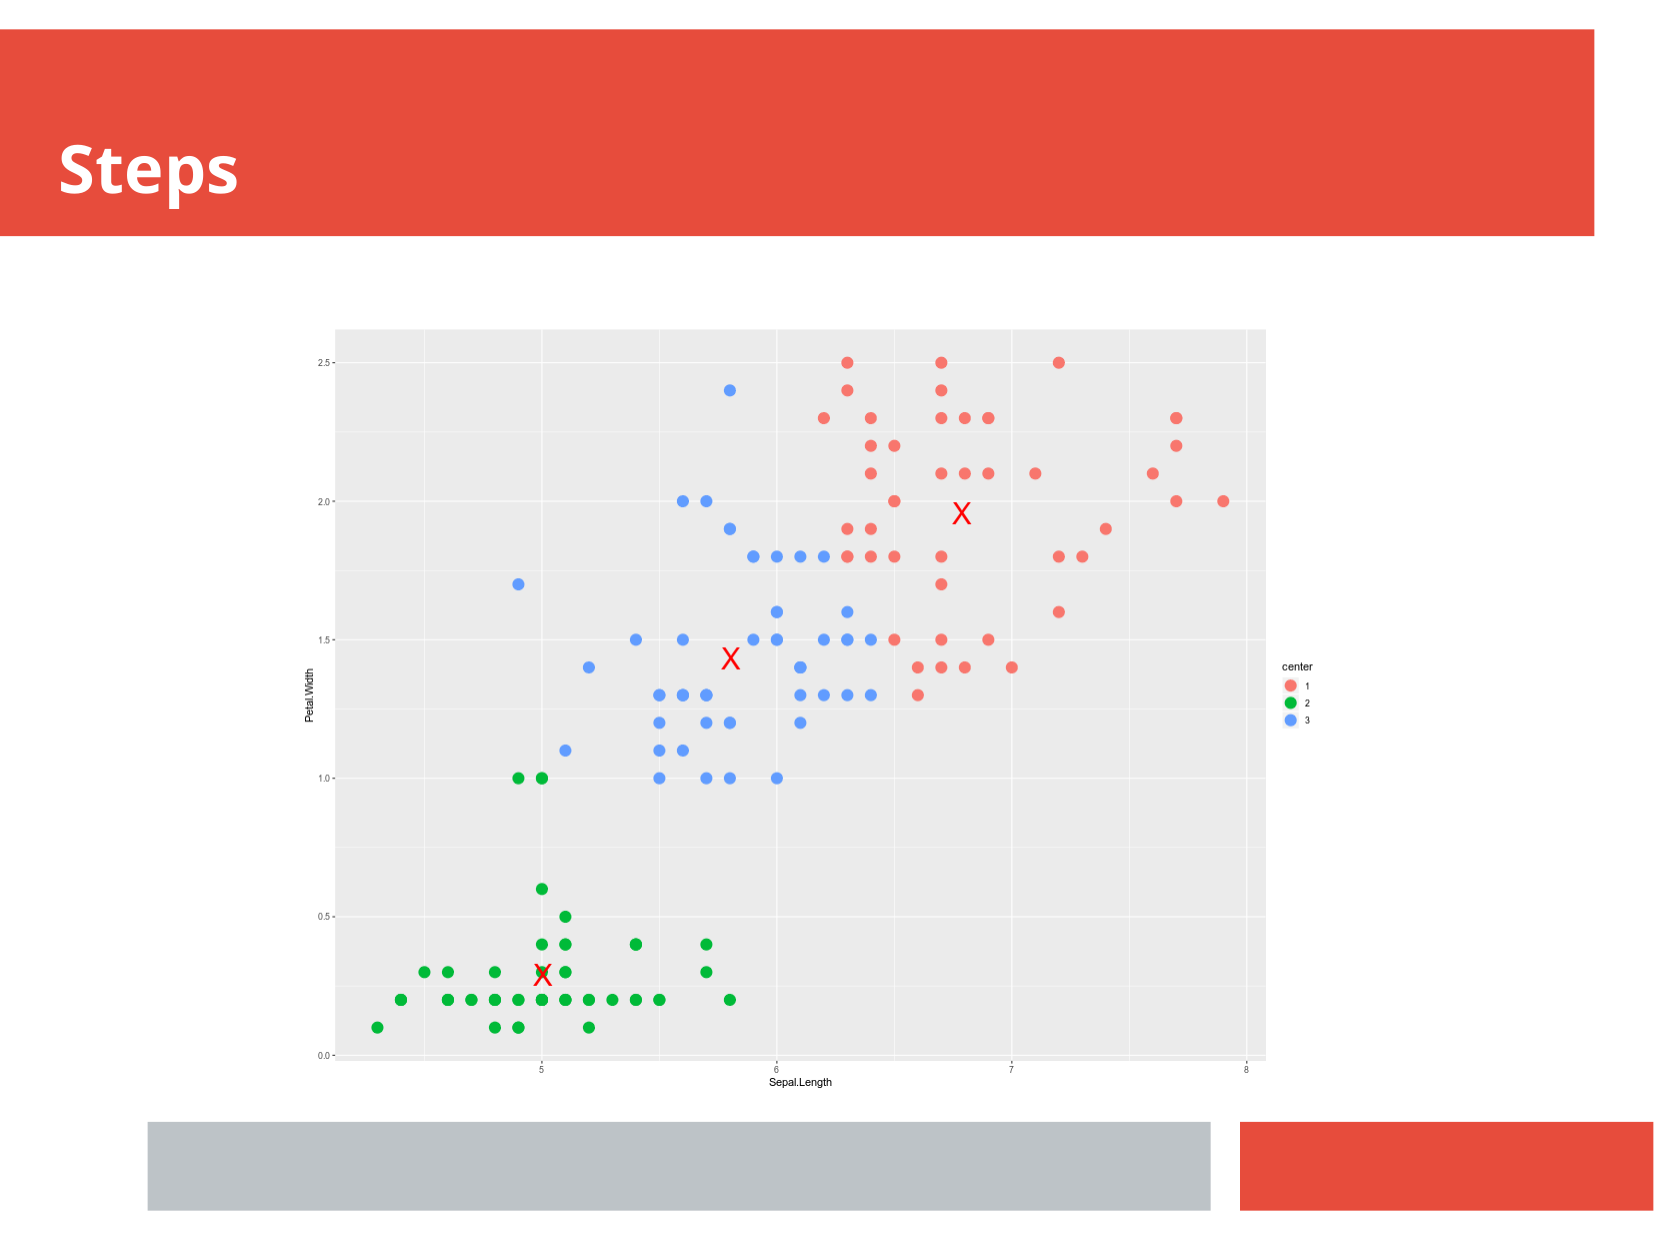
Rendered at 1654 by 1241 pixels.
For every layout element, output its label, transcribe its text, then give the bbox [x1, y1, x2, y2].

picture [300, 324, 1324, 1093]
text_box Steps [58, 58, 1595, 207]
text_box Steps [179, 164, 193, 186]
